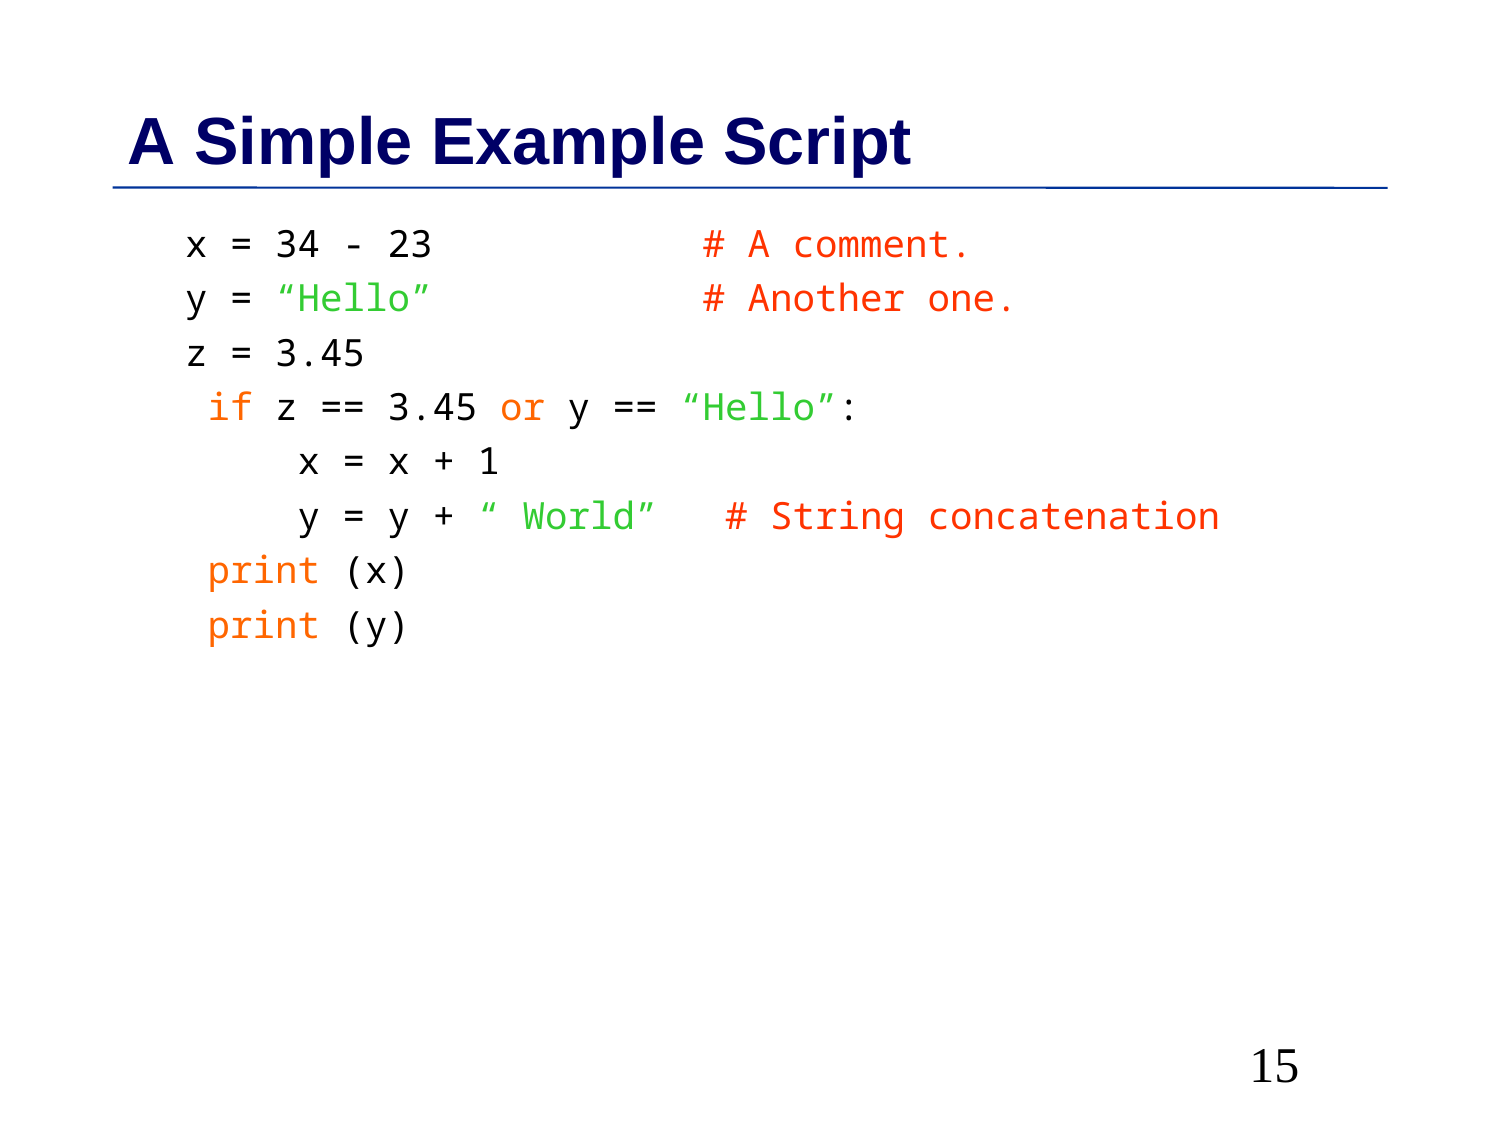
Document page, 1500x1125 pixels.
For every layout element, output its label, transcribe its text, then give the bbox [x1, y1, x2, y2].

text_box <number> [1074, 994, 1387, 1125]
list x = 34 - 23 # A comment. y = “Hello” # Another one. z = 3.45 if z == 3.45 or y == “Hello”: x = x + 1 y = y + “ World” # String concatenation print (x) print (y) [112, 212, 1388, 651]
title A Simple Example Script [112, 89, 1388, 185]
